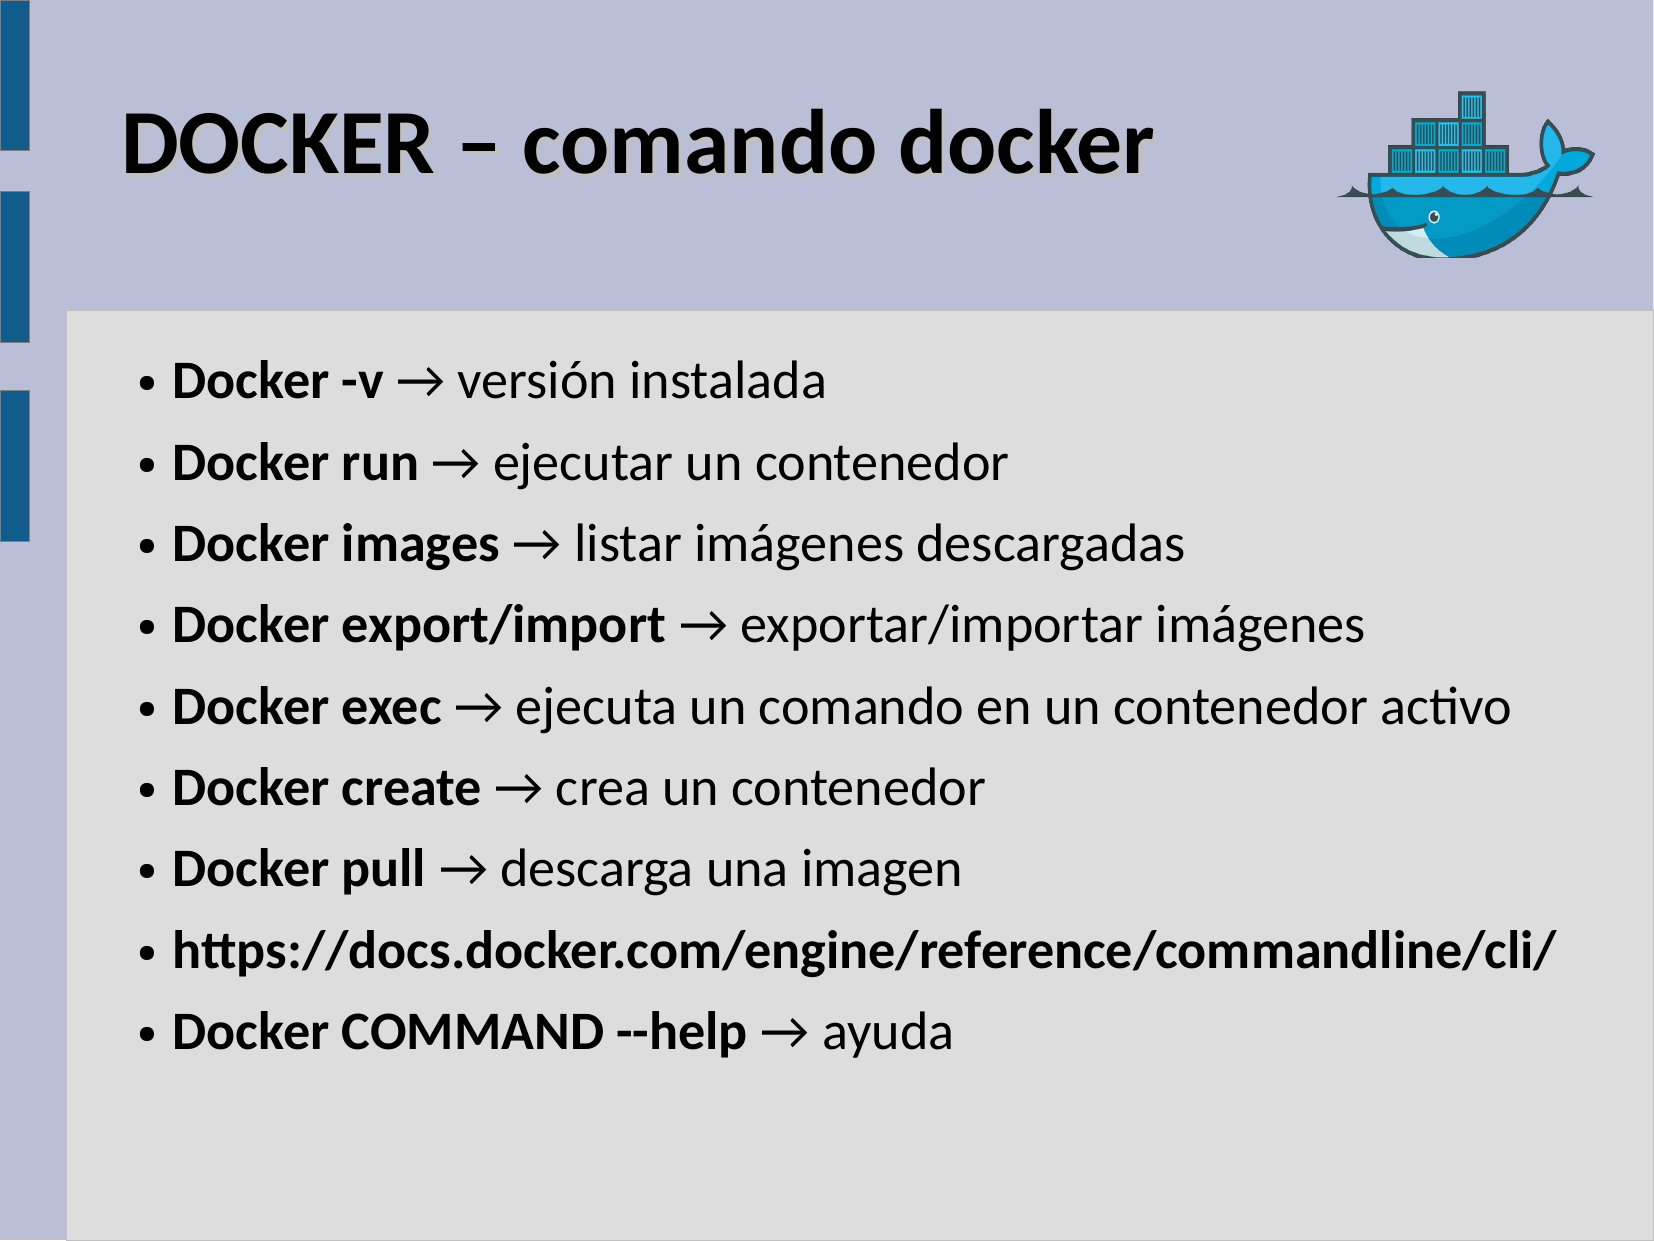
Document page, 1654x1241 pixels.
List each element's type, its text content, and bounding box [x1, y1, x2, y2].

text_box Docker -v → versión instalada Docker run → ejecutar un contenedor Docker images → listar imágenes descargadas Docker export/import → exportar/importar imágenes Docker exec → ejecuta un comando en un contenedor activo Docker create → crea un contenedor Docker pull → descarga una imagen https://docs.docker.com/engine/reference/commandline/cli/ Docker COMMAND --help → ayuda [122, 323, 1588, 1241]
text_box DOCKER – comando docker [106, 97, 1287, 225]
picture [1287, 35, 1642, 258]
